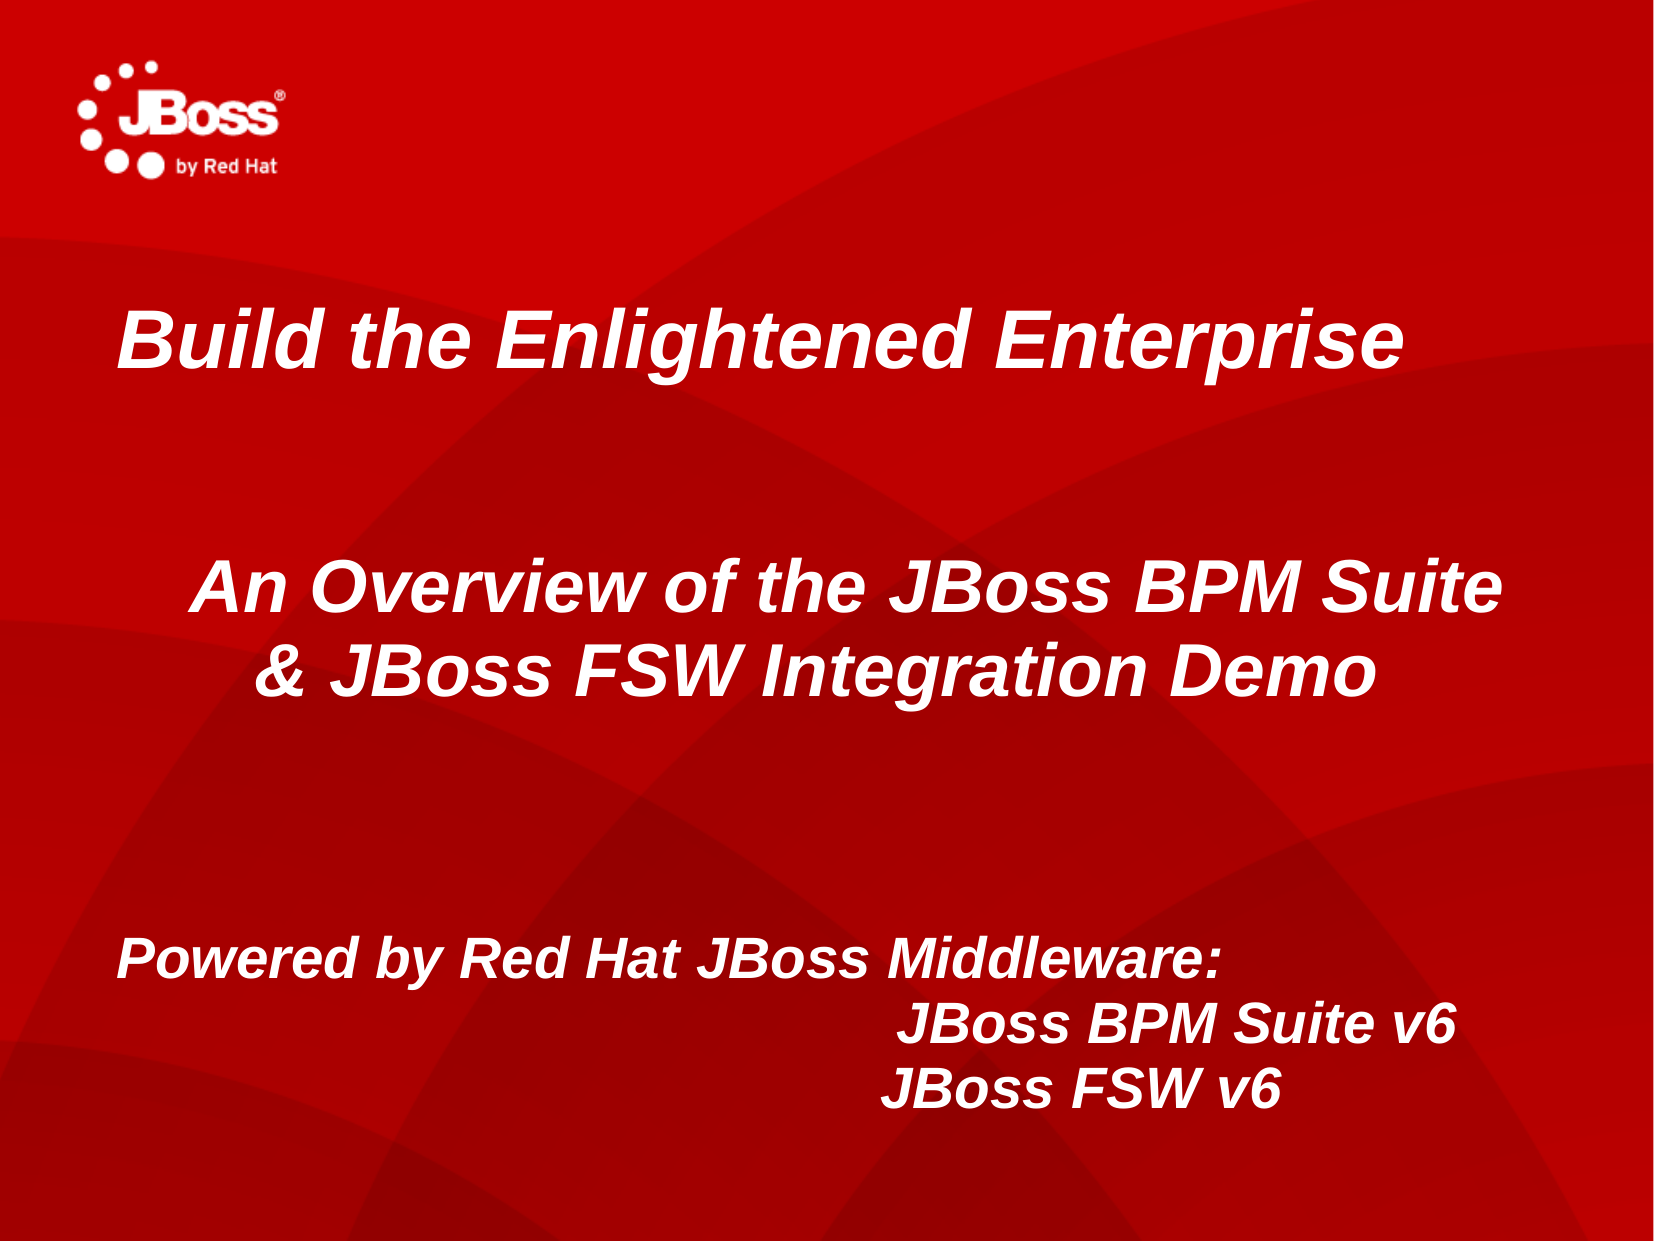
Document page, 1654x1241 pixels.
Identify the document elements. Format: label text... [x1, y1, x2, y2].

picture [0, 0, 1654, 1241]
text_box Build the Enlightened Enterprise An Overview of the JBoss BPM Suite & JBoss FSW Integration Demo Powered by Red Hat JBoss Middleware: JBoss BPM Suite v6 JBoss FSW v6 [101, 285, 1552, 1085]
